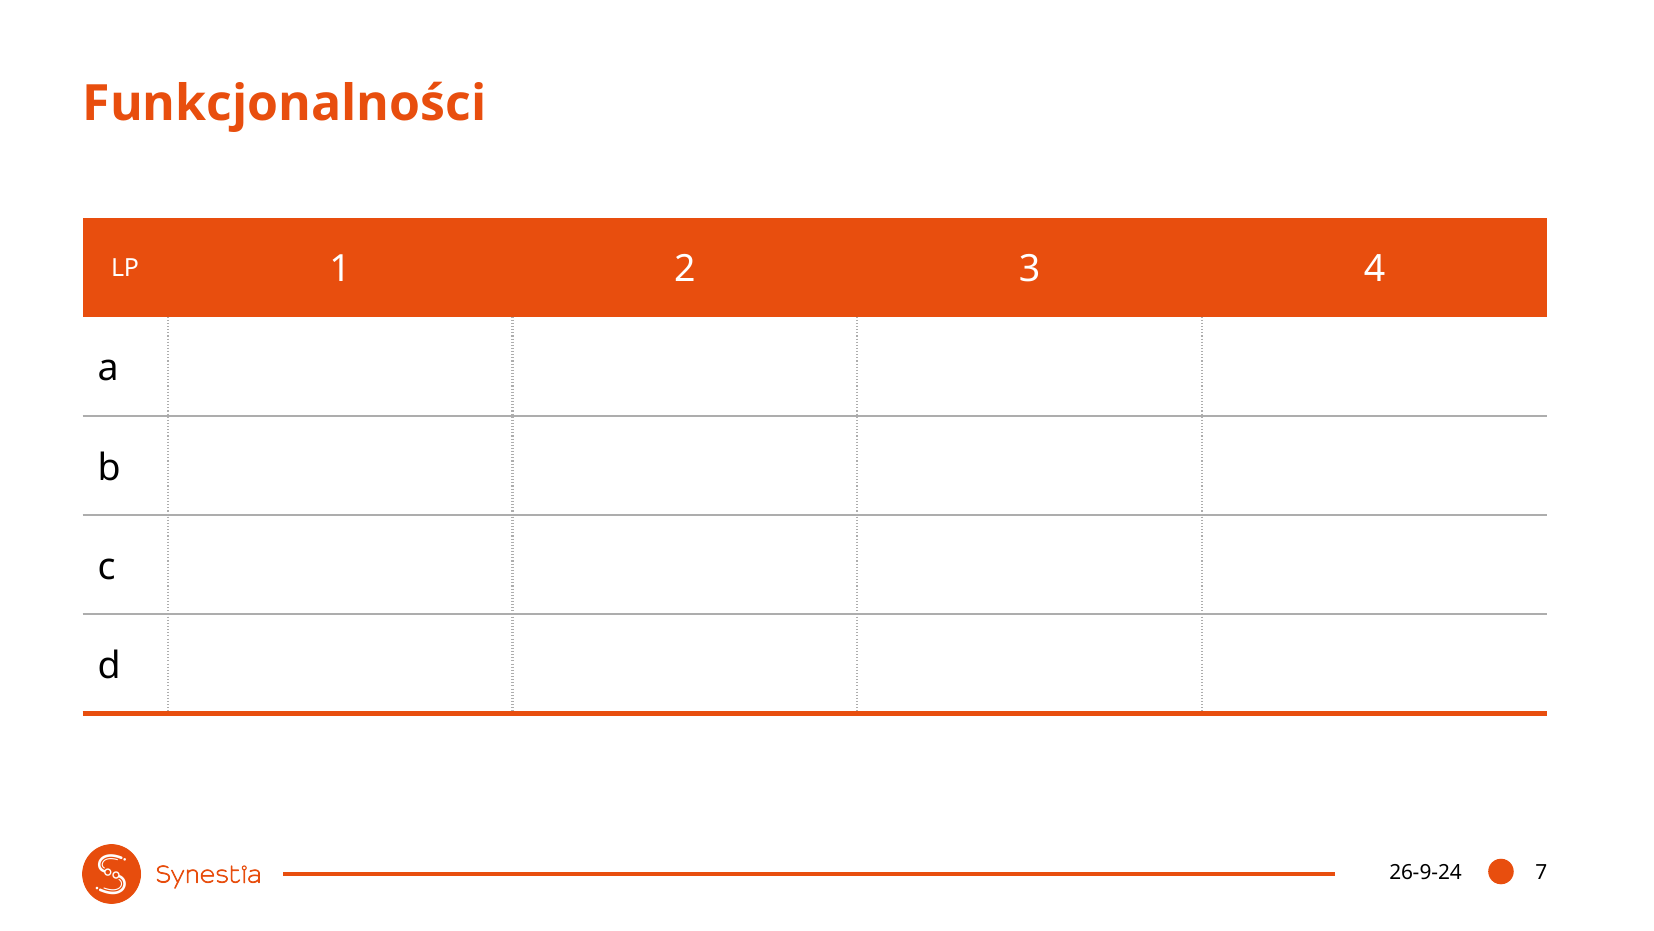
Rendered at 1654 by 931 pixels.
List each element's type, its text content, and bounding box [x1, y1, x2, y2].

table_header 2 [512, 218, 857, 317]
table_cell [857, 615, 1202, 711]
table_cell [857, 516, 1202, 613]
table_cell c [83, 516, 168, 613]
table_cell [1202, 317, 1547, 415]
table_cell a [83, 317, 168, 415]
table_cell [1202, 516, 1547, 613]
table_cell [857, 417, 1202, 514]
table_cell d [83, 615, 168, 711]
table_cell [512, 615, 857, 711]
table_cell b [83, 417, 168, 514]
table_cell [512, 417, 857, 514]
title Funkcjonalności [82, 37, 1571, 166]
table_cell [512, 516, 857, 613]
table_header 4 [1202, 218, 1547, 317]
table_header 1 [168, 218, 512, 317]
table_cell [168, 317, 512, 415]
table_header 3 [857, 218, 1202, 317]
table_cell [1202, 417, 1547, 514]
table_cell [1202, 615, 1547, 711]
picture [82, 844, 260, 904]
table_cell [168, 516, 512, 613]
table_cell [857, 317, 1202, 415]
table_cell [168, 417, 512, 514]
table_header LP [83, 218, 168, 317]
table_cell [512, 317, 857, 415]
table_cell [168, 615, 512, 711]
